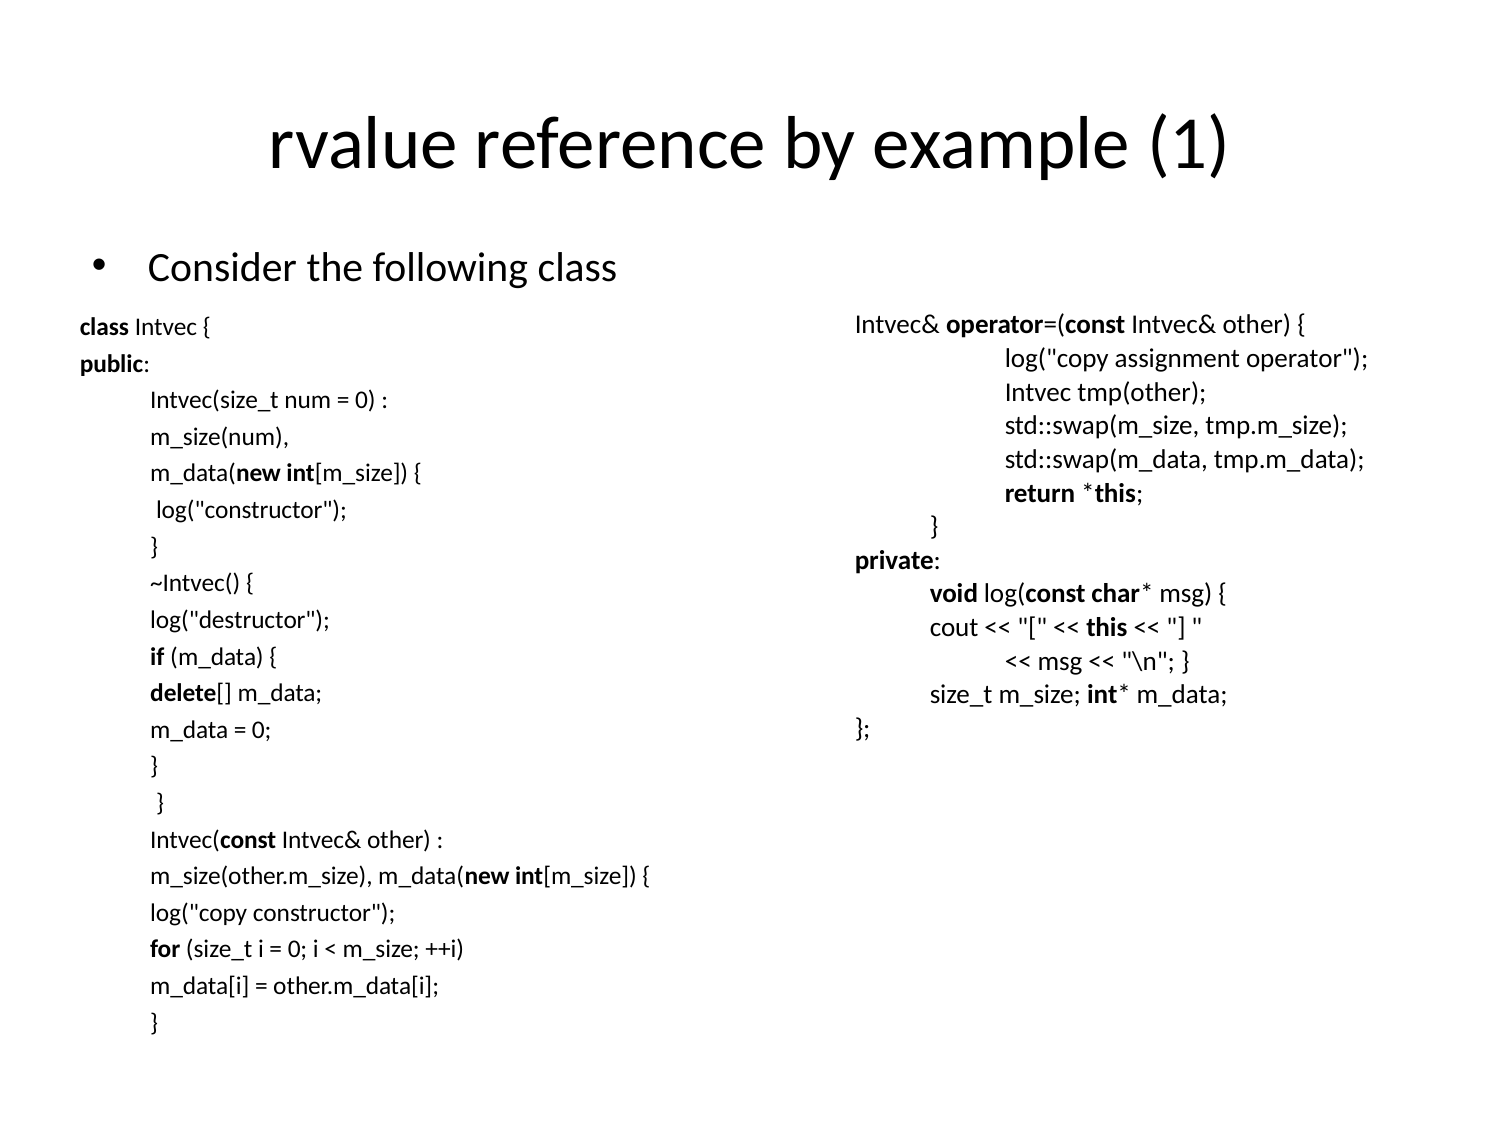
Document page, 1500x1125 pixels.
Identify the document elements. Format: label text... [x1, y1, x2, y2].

title rvalue reference by example (1) [75, 45, 1425, 233]
text_box Intvec& operator=(const Intvec& other) { log("copy assignment operator"); Intvec tmp(other); std::swap(m_size, tmp.m_size); std::swap(m_data, tmp.m_data); return *this; } private: void log(const char* msg) { cout << "[" << this << "] " << msg << "\n"; } size_t m_size; int* m_data; }; [840, 306, 1486, 1080]
text_box class Intvec { public: Intvec(size_t num = 0) : m_size(num), m_data(new int[m_size]) { log("constructor"); } ~Intvec() { log("destructor"); if (m_data) { delete[] m_data; m_data = 0; } } Intvec(const Intvec& other) : m_size(other.m_size), m_data(new int[m_size]) { log("copy constructor"); for (size_t i = 0; i < m_size; ++i) m_data[i] = other.m_data[i]; } [64, 302, 825, 1083]
list Consider the following class [76, 231, 1427, 303]
